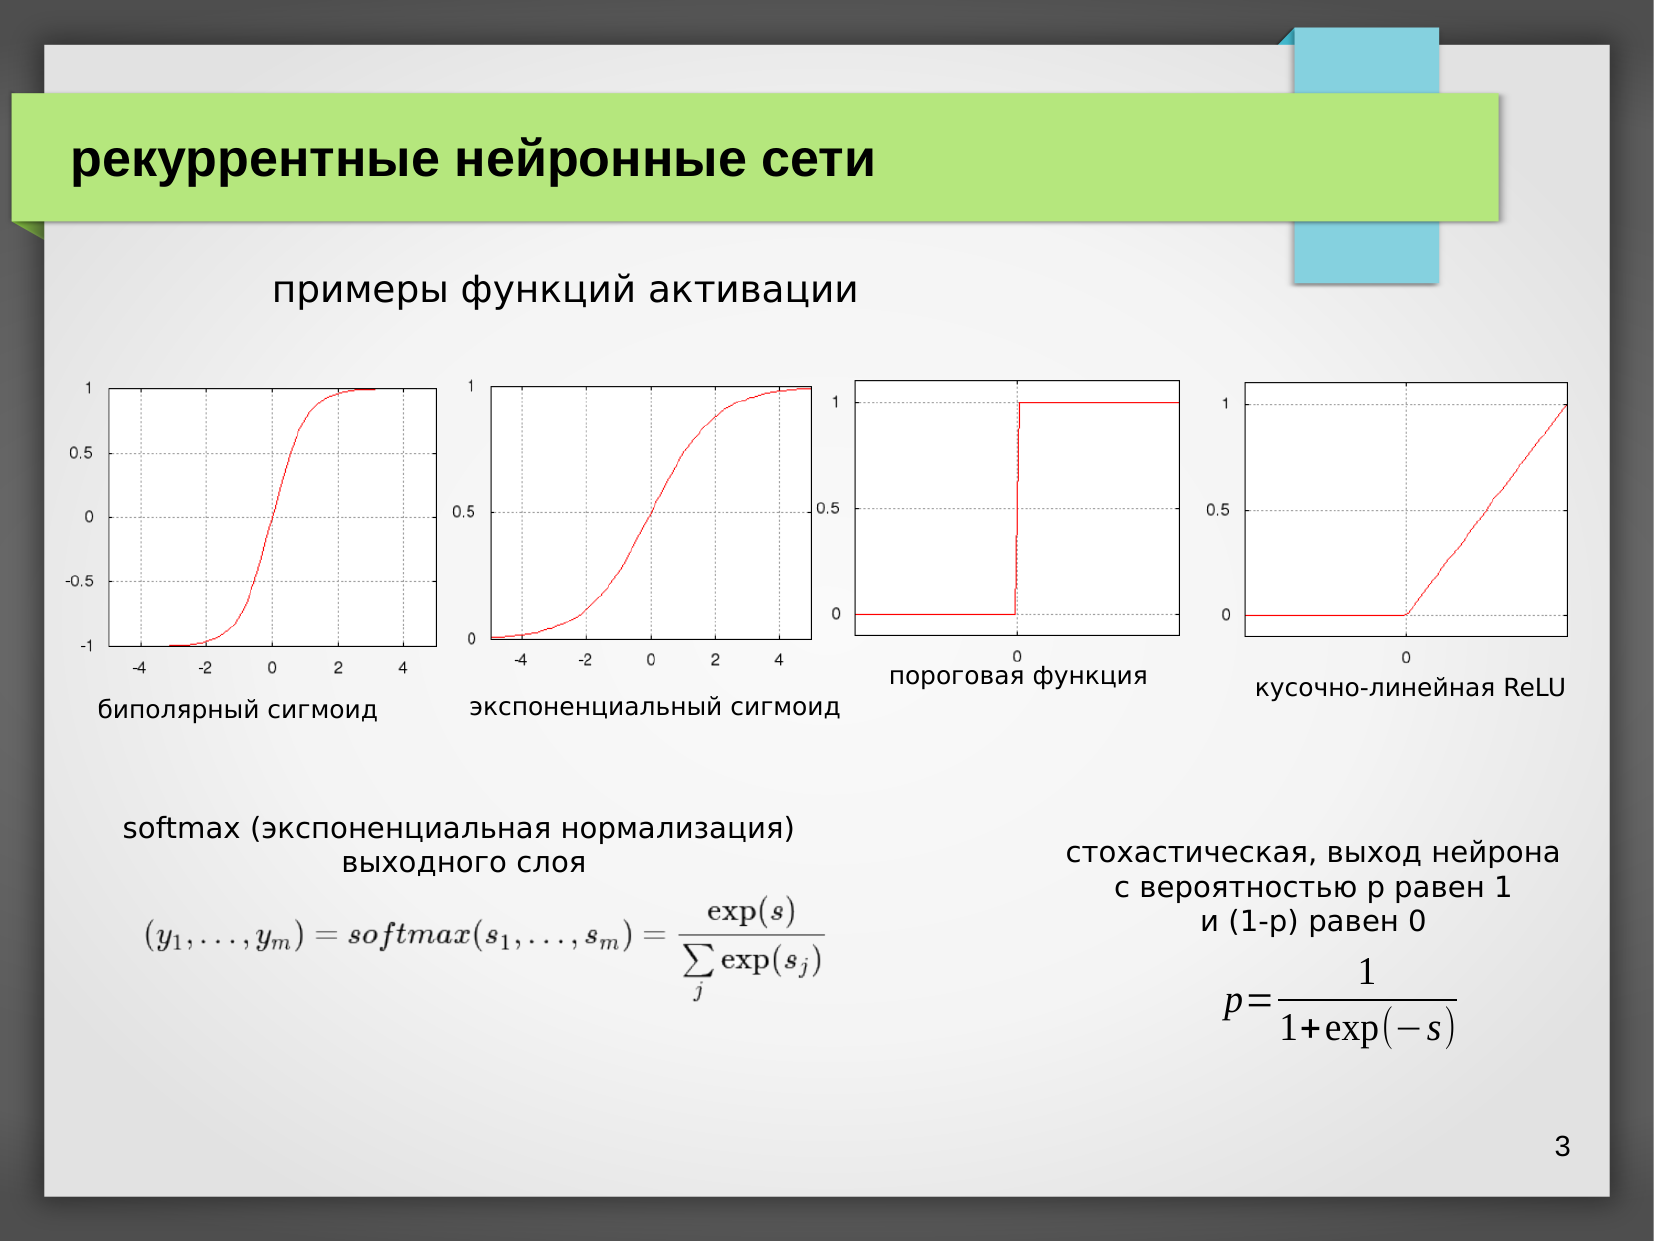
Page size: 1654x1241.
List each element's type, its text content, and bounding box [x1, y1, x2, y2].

picture [0, 0, 1654, 1241]
text_box softmax (экспоненциальная нормализация) выходного слоя [106, 804, 822, 888]
text_box стохастическая, выход нейрона с вероятностью p равен 1 и (1-p) равен 0 [1044, 828, 1583, 946]
title рекуррентные нейронные сети [70, 118, 1205, 199]
chart [1213, 958, 1465, 1053]
text_box экспоненциальный сигмоид [448, 685, 863, 733]
text_box кусочно-линейная ReLU [1240, 665, 1595, 710]
text_box биполярный сигмоид [82, 688, 448, 733]
text_box пороговая функция [874, 653, 1182, 698]
text_box примеры функций активации [257, 260, 1028, 319]
